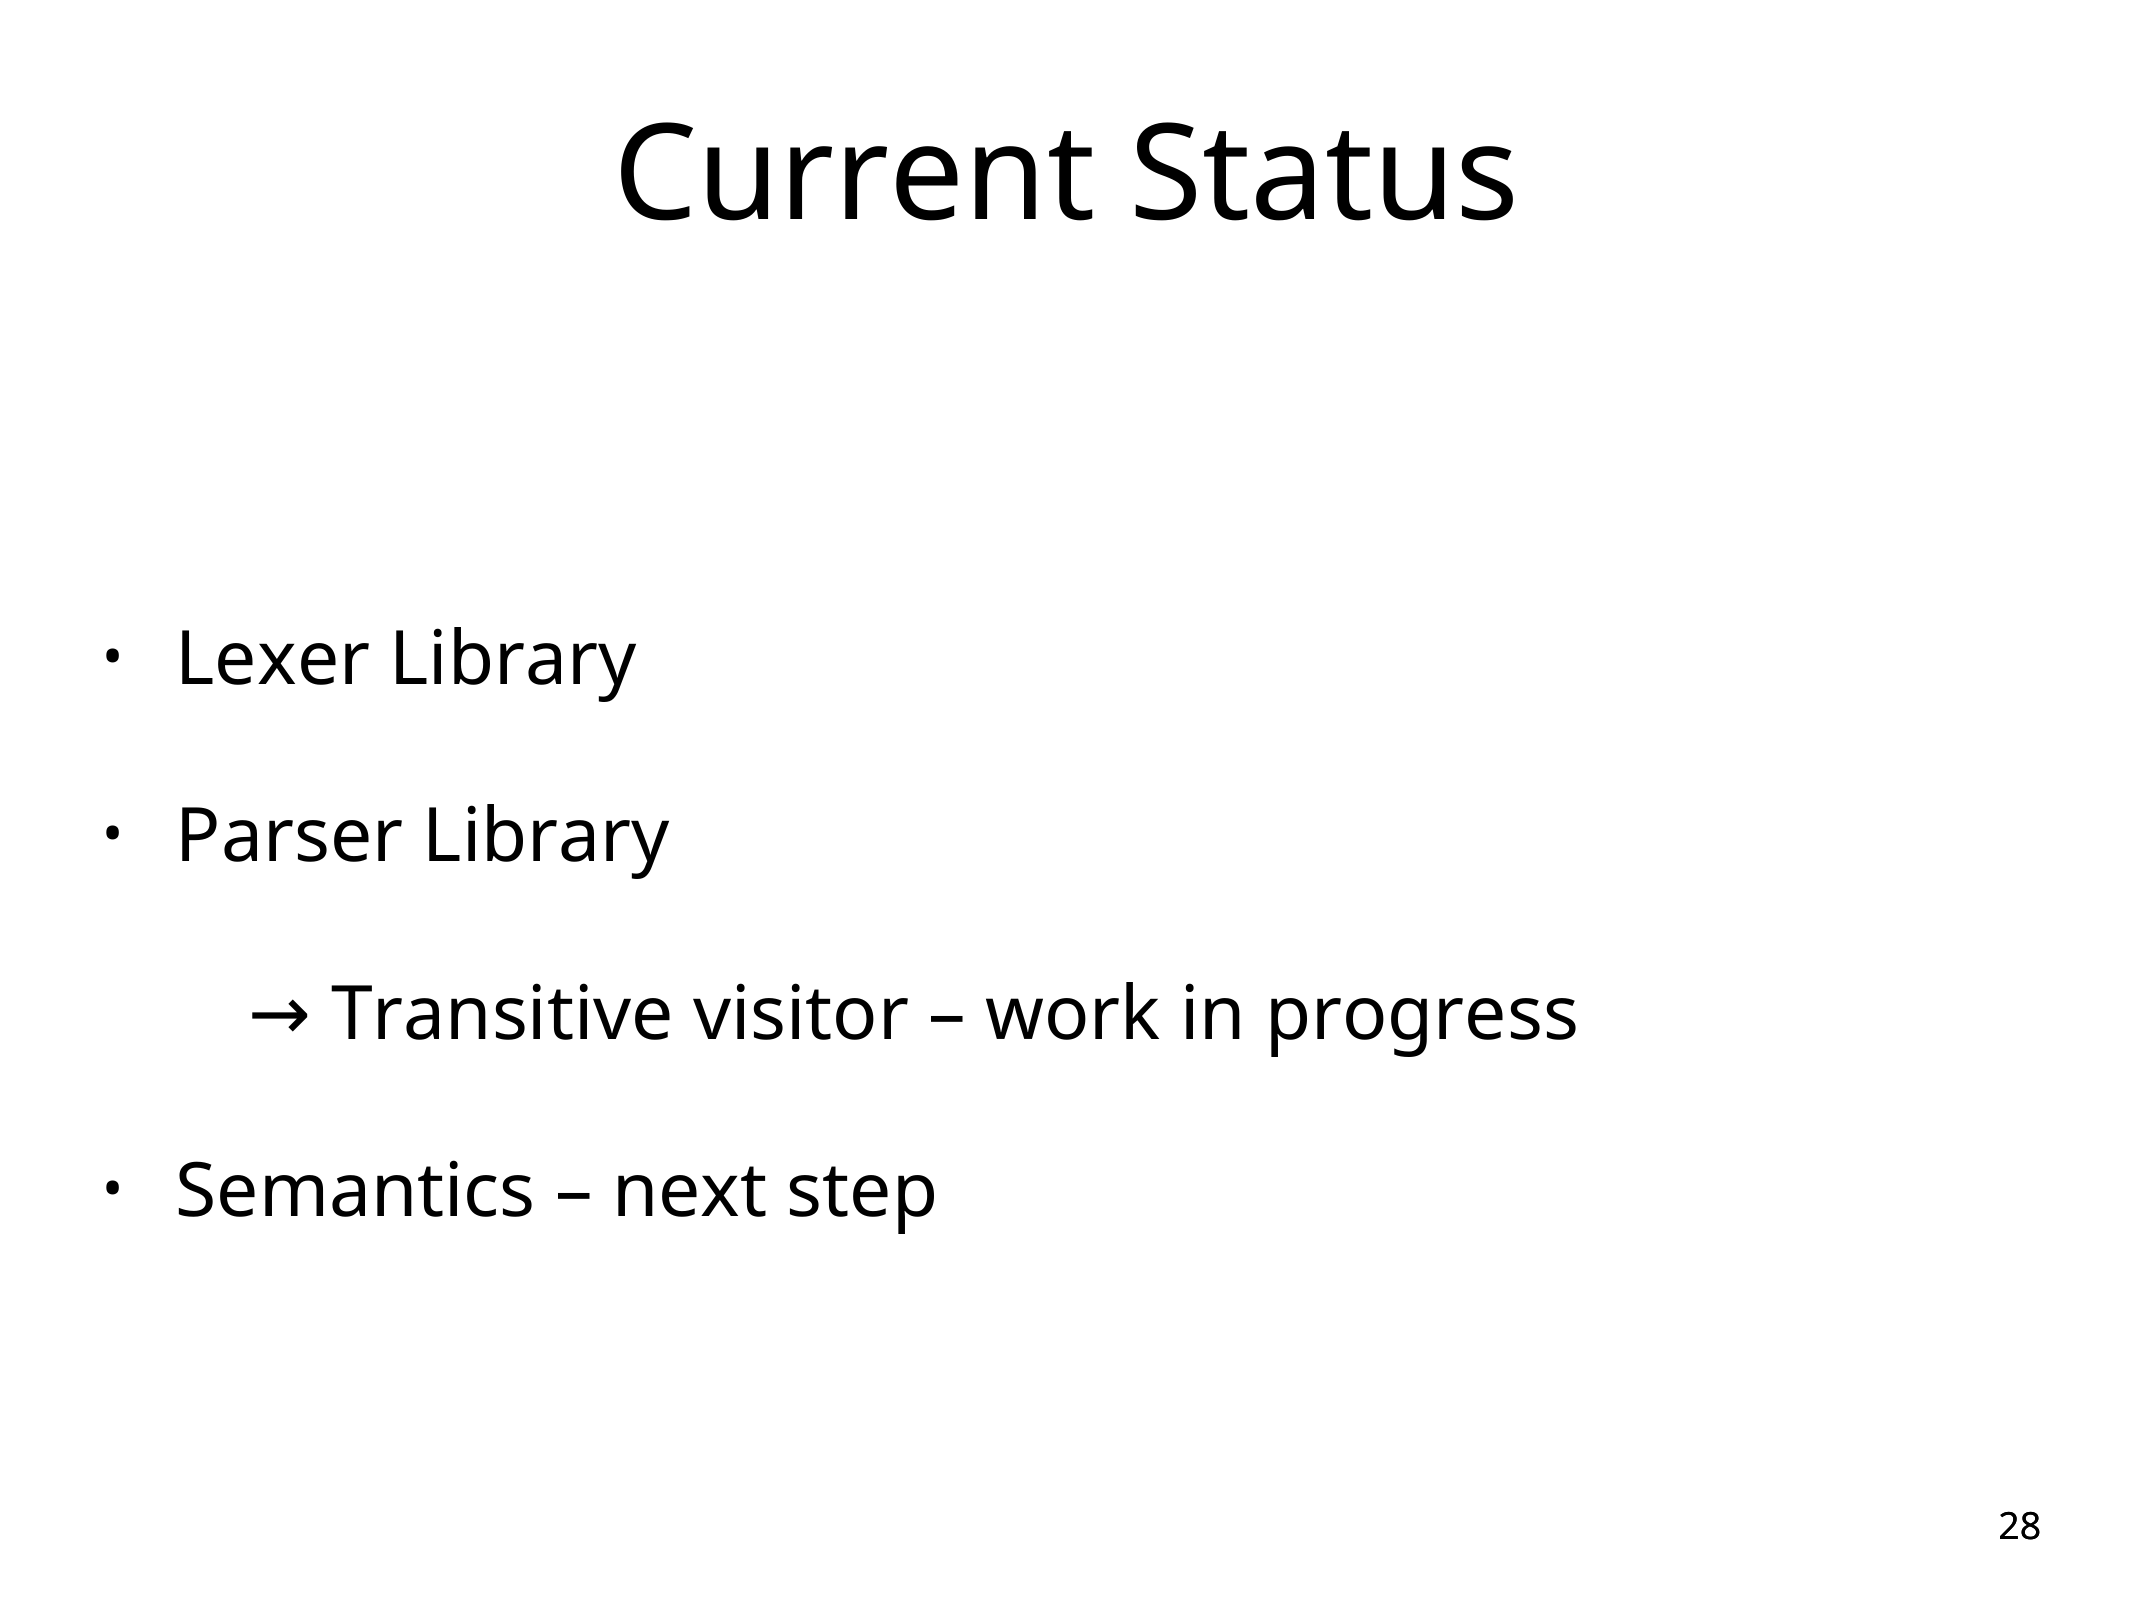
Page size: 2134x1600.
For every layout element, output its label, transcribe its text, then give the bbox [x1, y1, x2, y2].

text_box <number> [1985, 1493, 2055, 1557]
title Current Status [156, 72, 1978, 261]
list Lexer Library Parser Library → Transitive visitor – work in progress Semantics – next step [94, 332, 2039, 1509]
